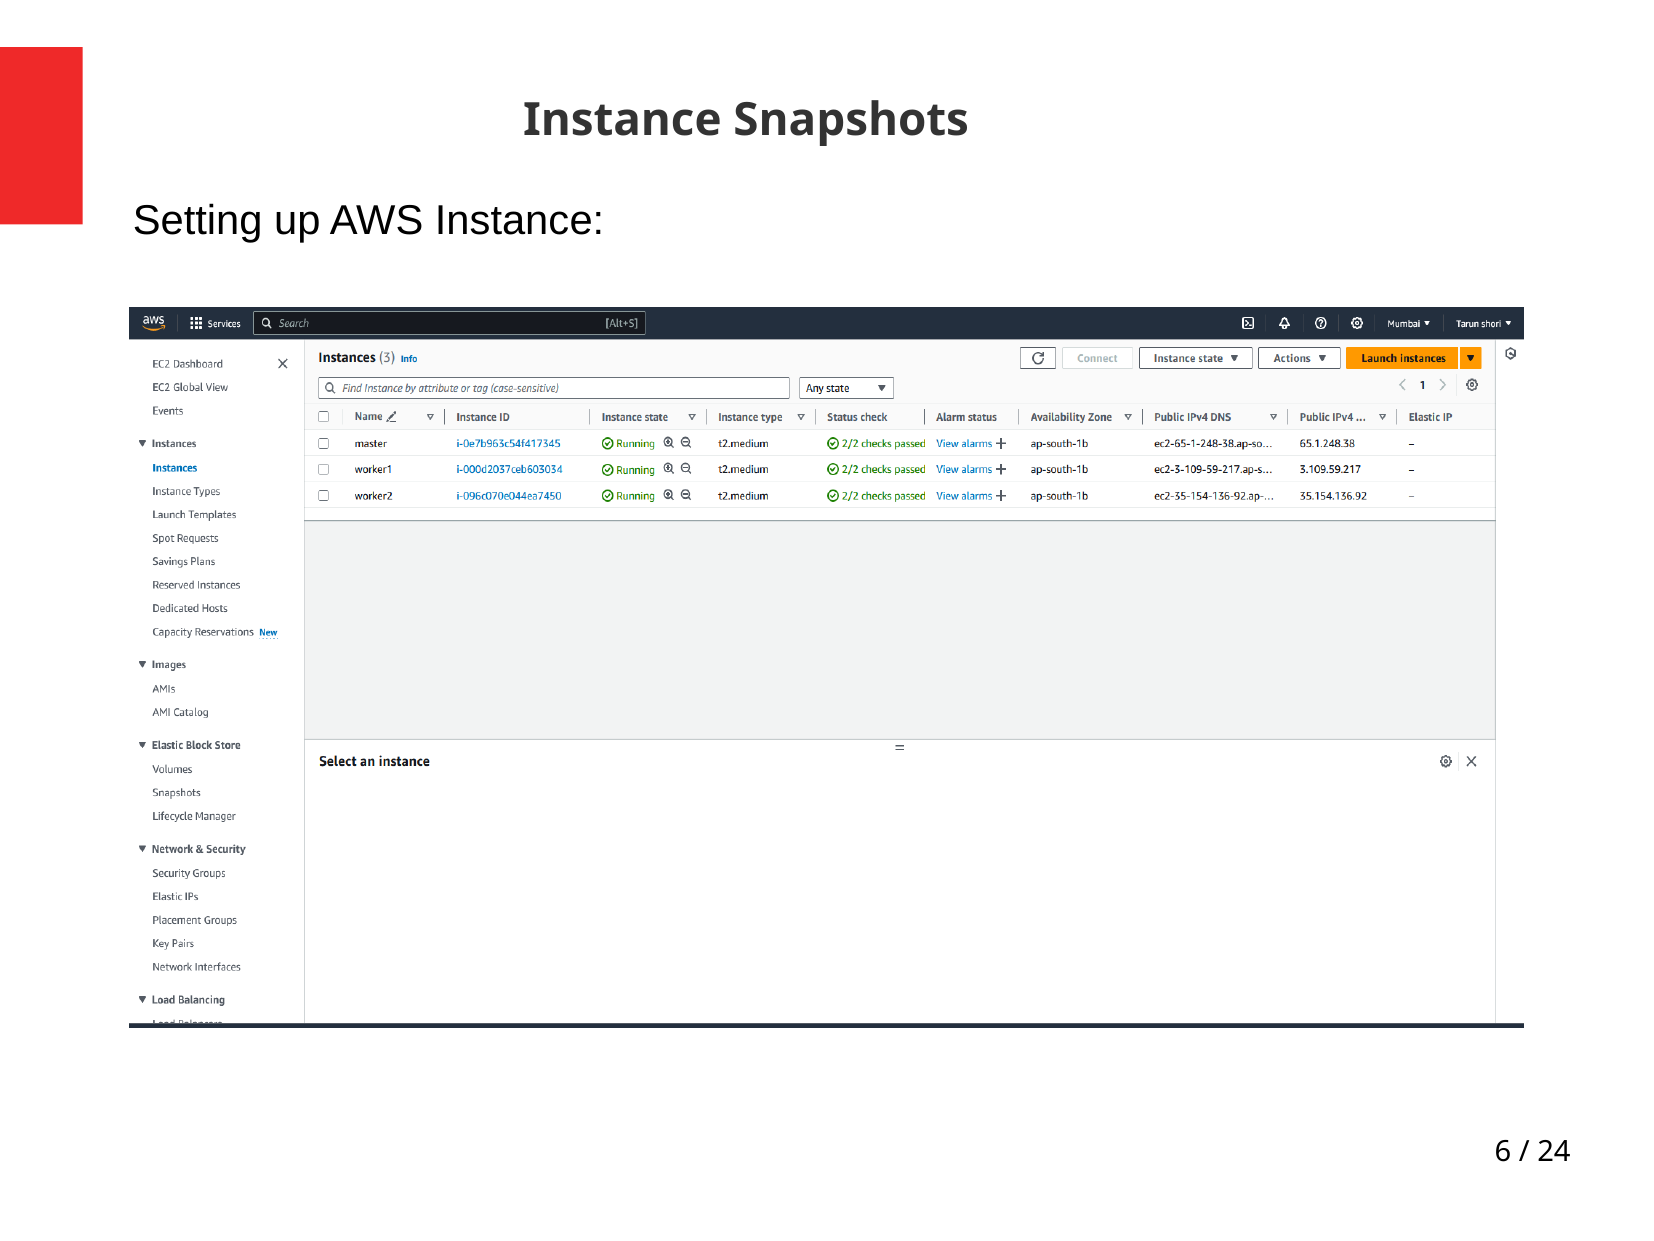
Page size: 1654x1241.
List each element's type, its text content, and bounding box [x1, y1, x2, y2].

picture [129, 307, 1524, 1028]
title Instance Snapshots [307, 45, 1335, 189]
text_box Setting up AWS Instance: [118, 188, 1004, 256]
